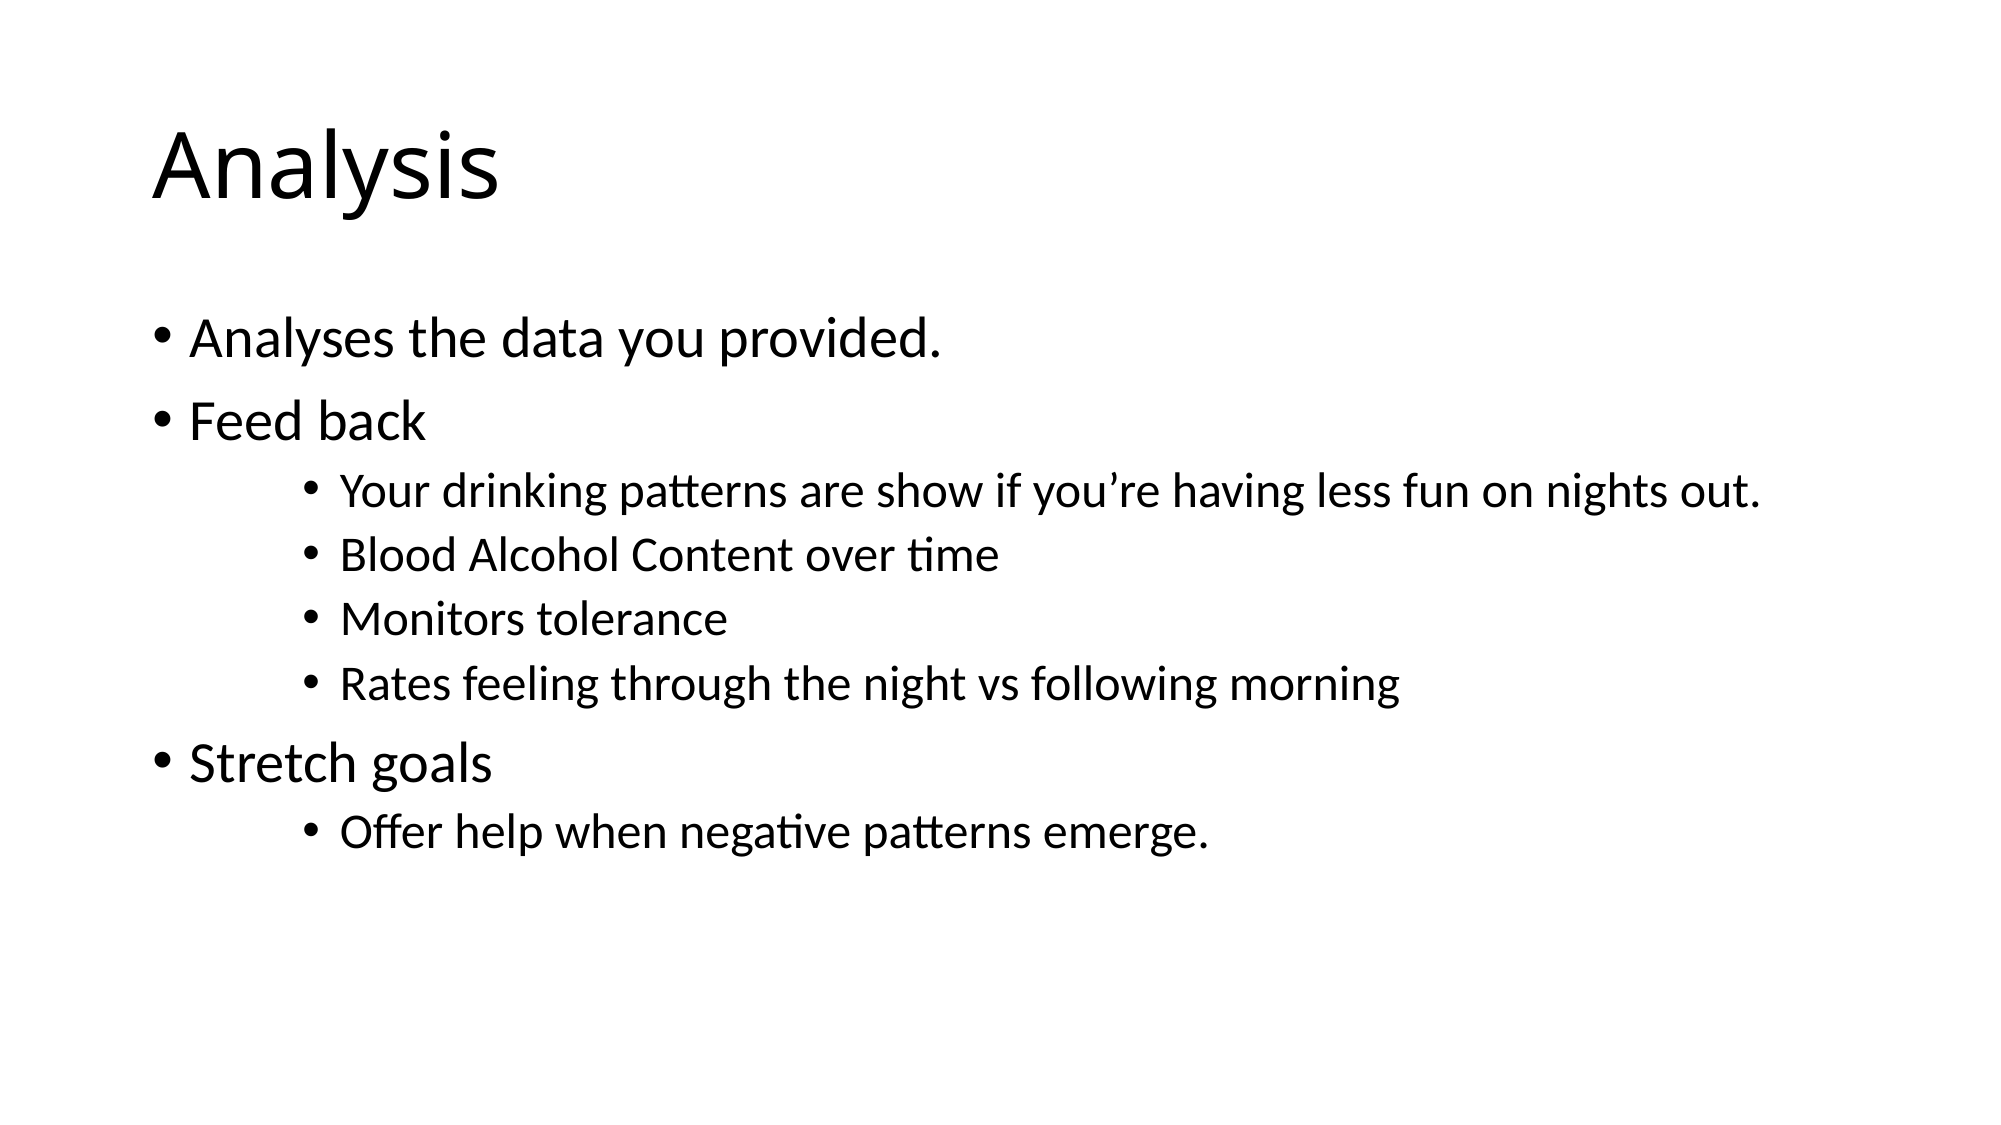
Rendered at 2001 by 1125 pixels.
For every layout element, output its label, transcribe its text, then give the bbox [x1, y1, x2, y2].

title Analysis [137, 59, 1863, 278]
list Analyses the data you provided. Feed back Your drinking patterns are show if you’re having less fun on nights out. Blood Alcohol Content over time Monitors tolerance Rates feeling through the night vs following morning Stretch goals Offer help when negative patterns emerge. [137, 299, 1863, 1014]
